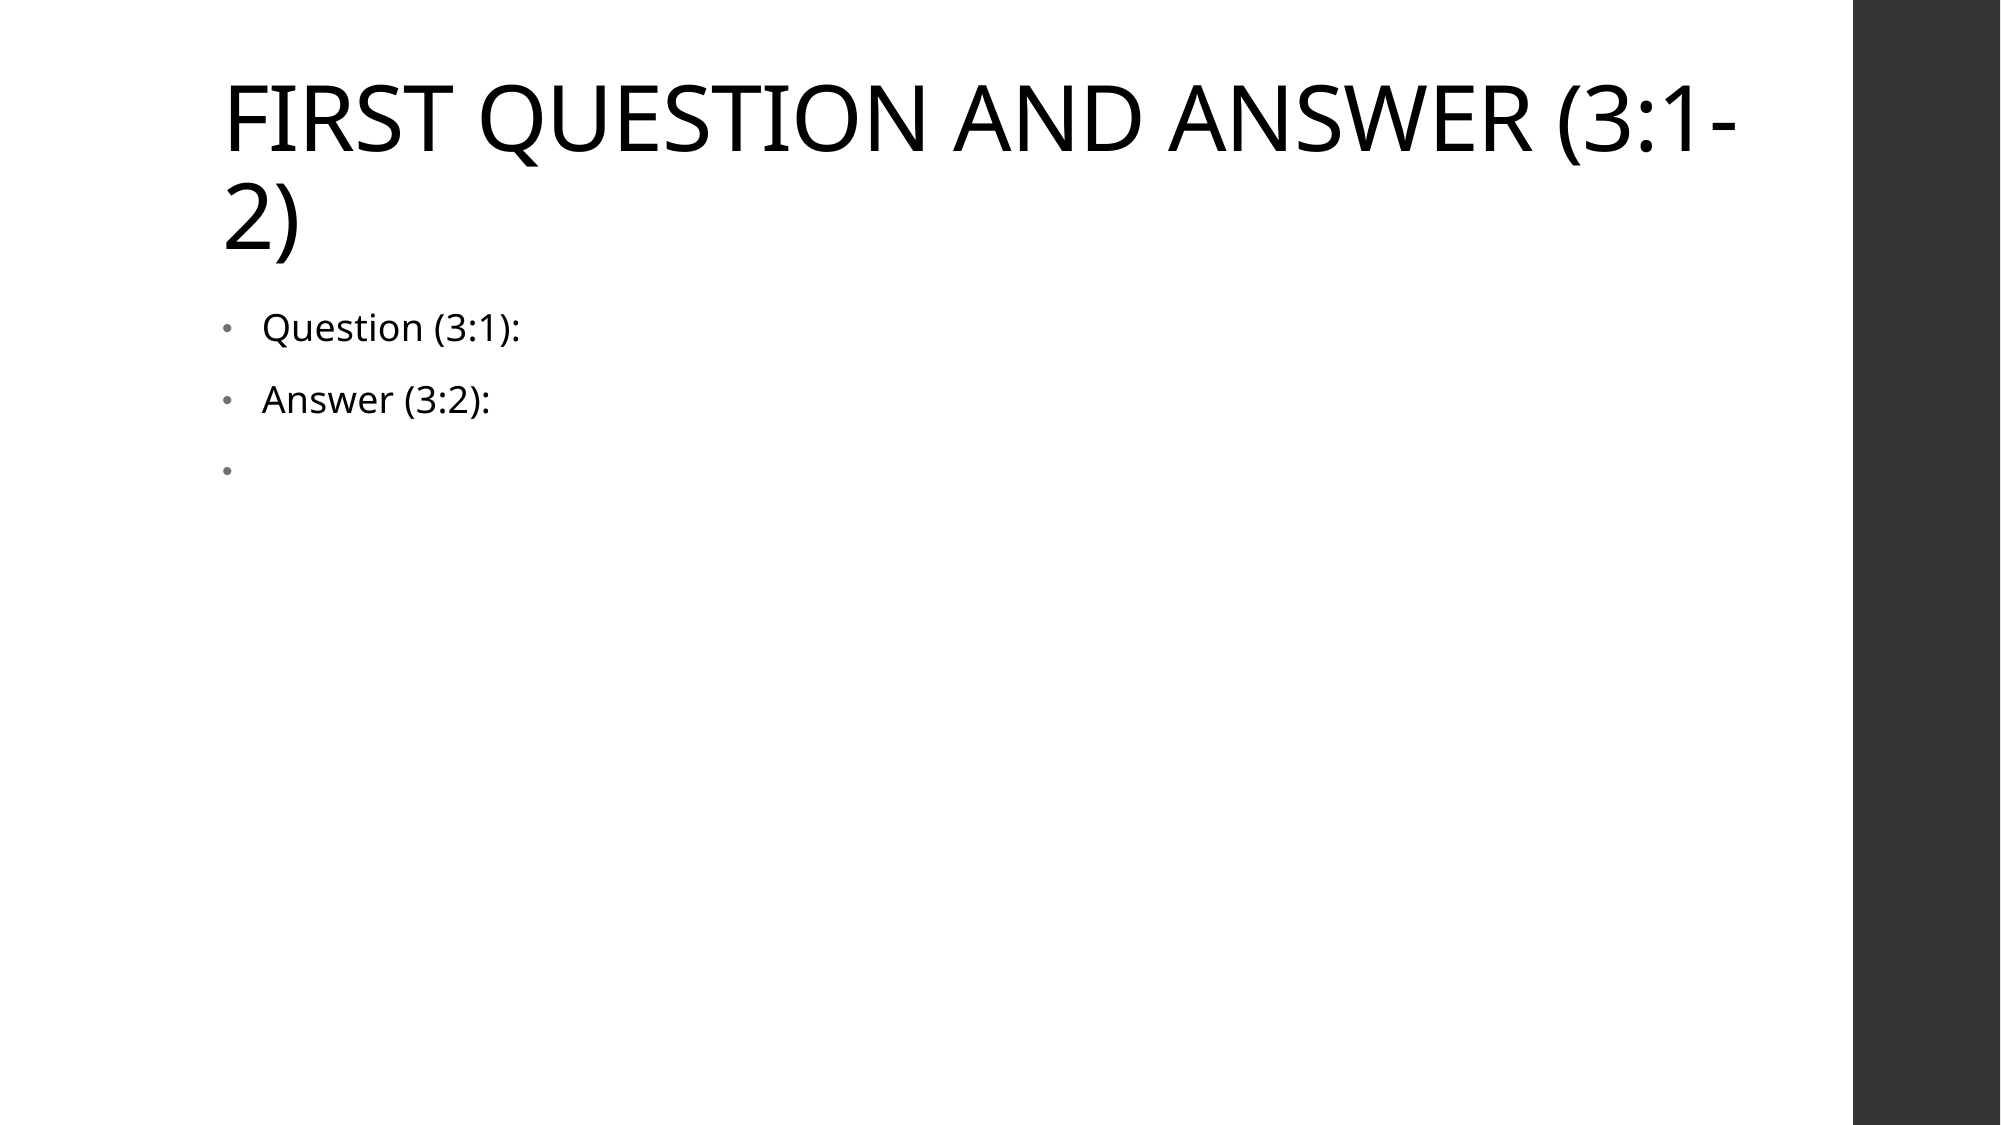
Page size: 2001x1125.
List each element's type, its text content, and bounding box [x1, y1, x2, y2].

list Question (3:1): Answer (3:2): [206, 299, 1617, 1014]
title FIRST QUESTION AND ANSWER (3:1-2) [206, 60, 1797, 278]
